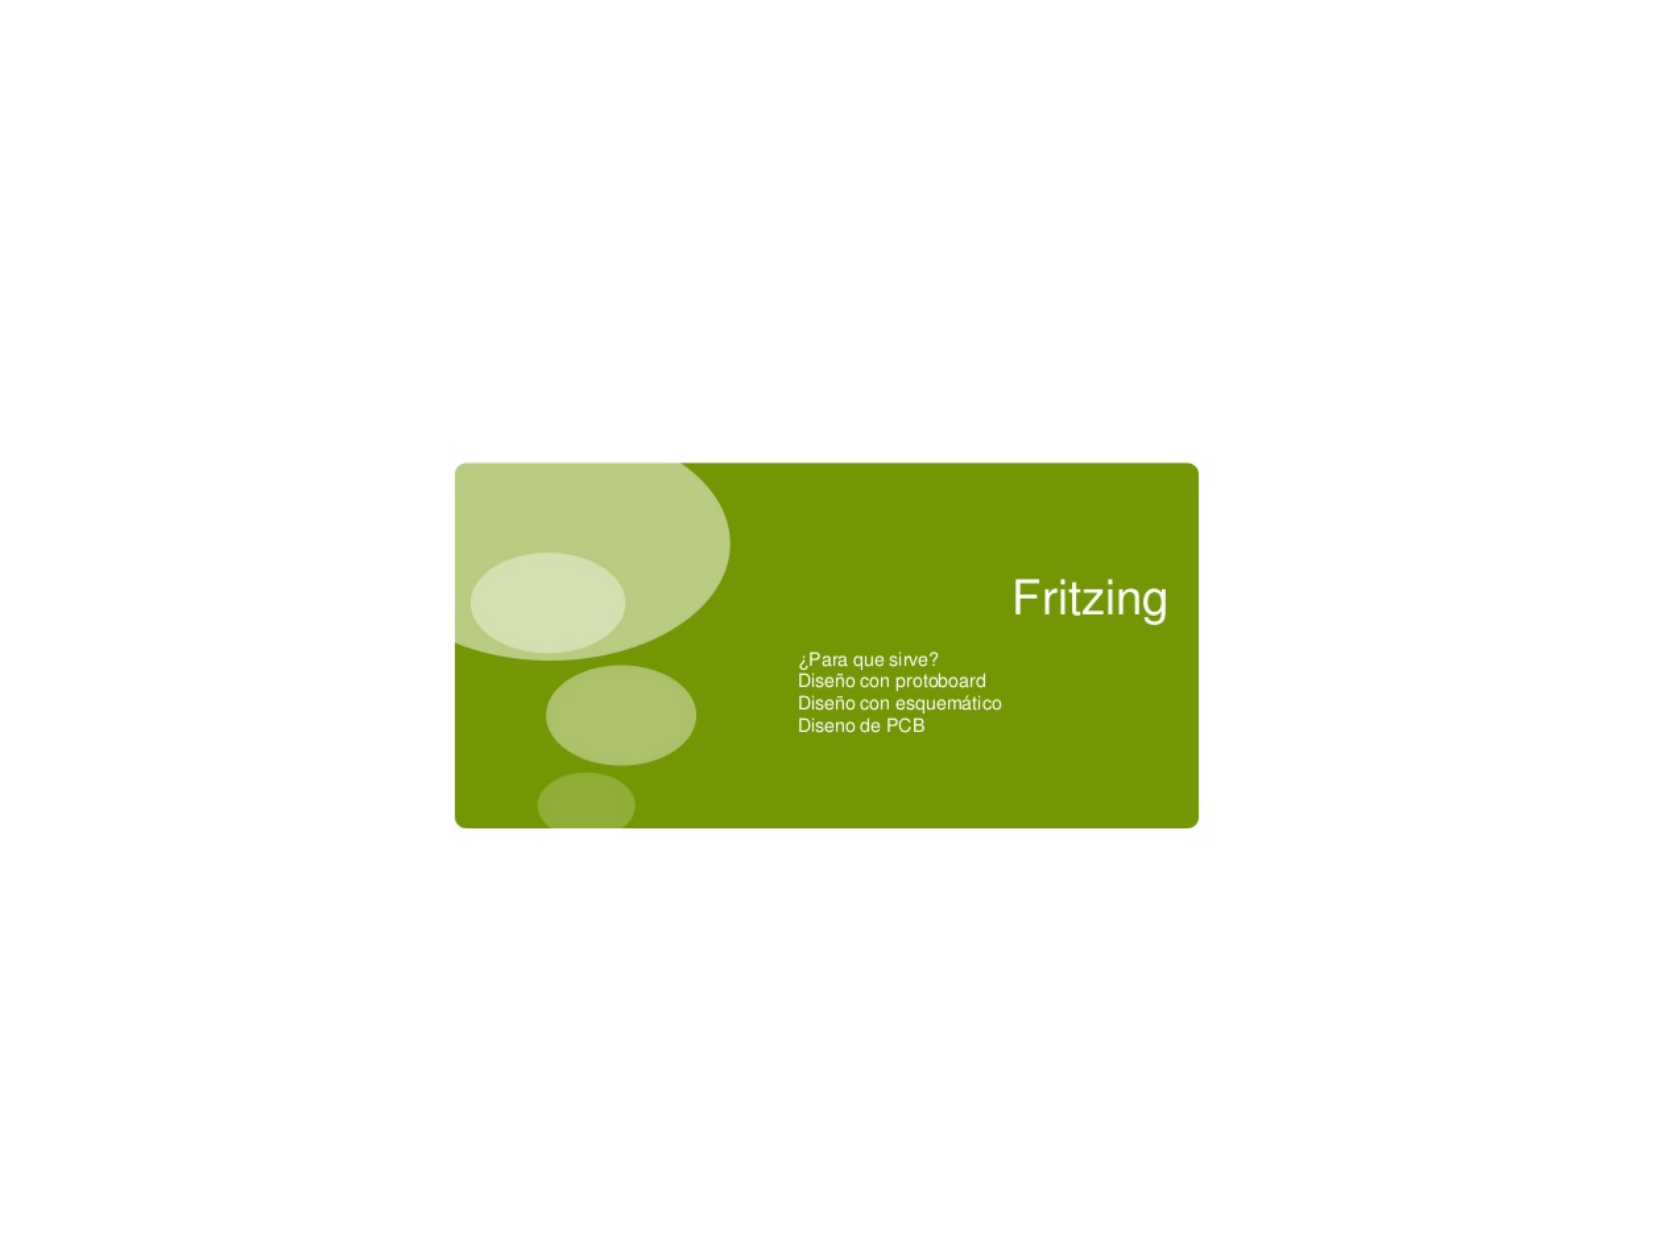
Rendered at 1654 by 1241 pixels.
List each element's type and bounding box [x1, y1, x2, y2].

picture [347, 295, 1307, 1016]
